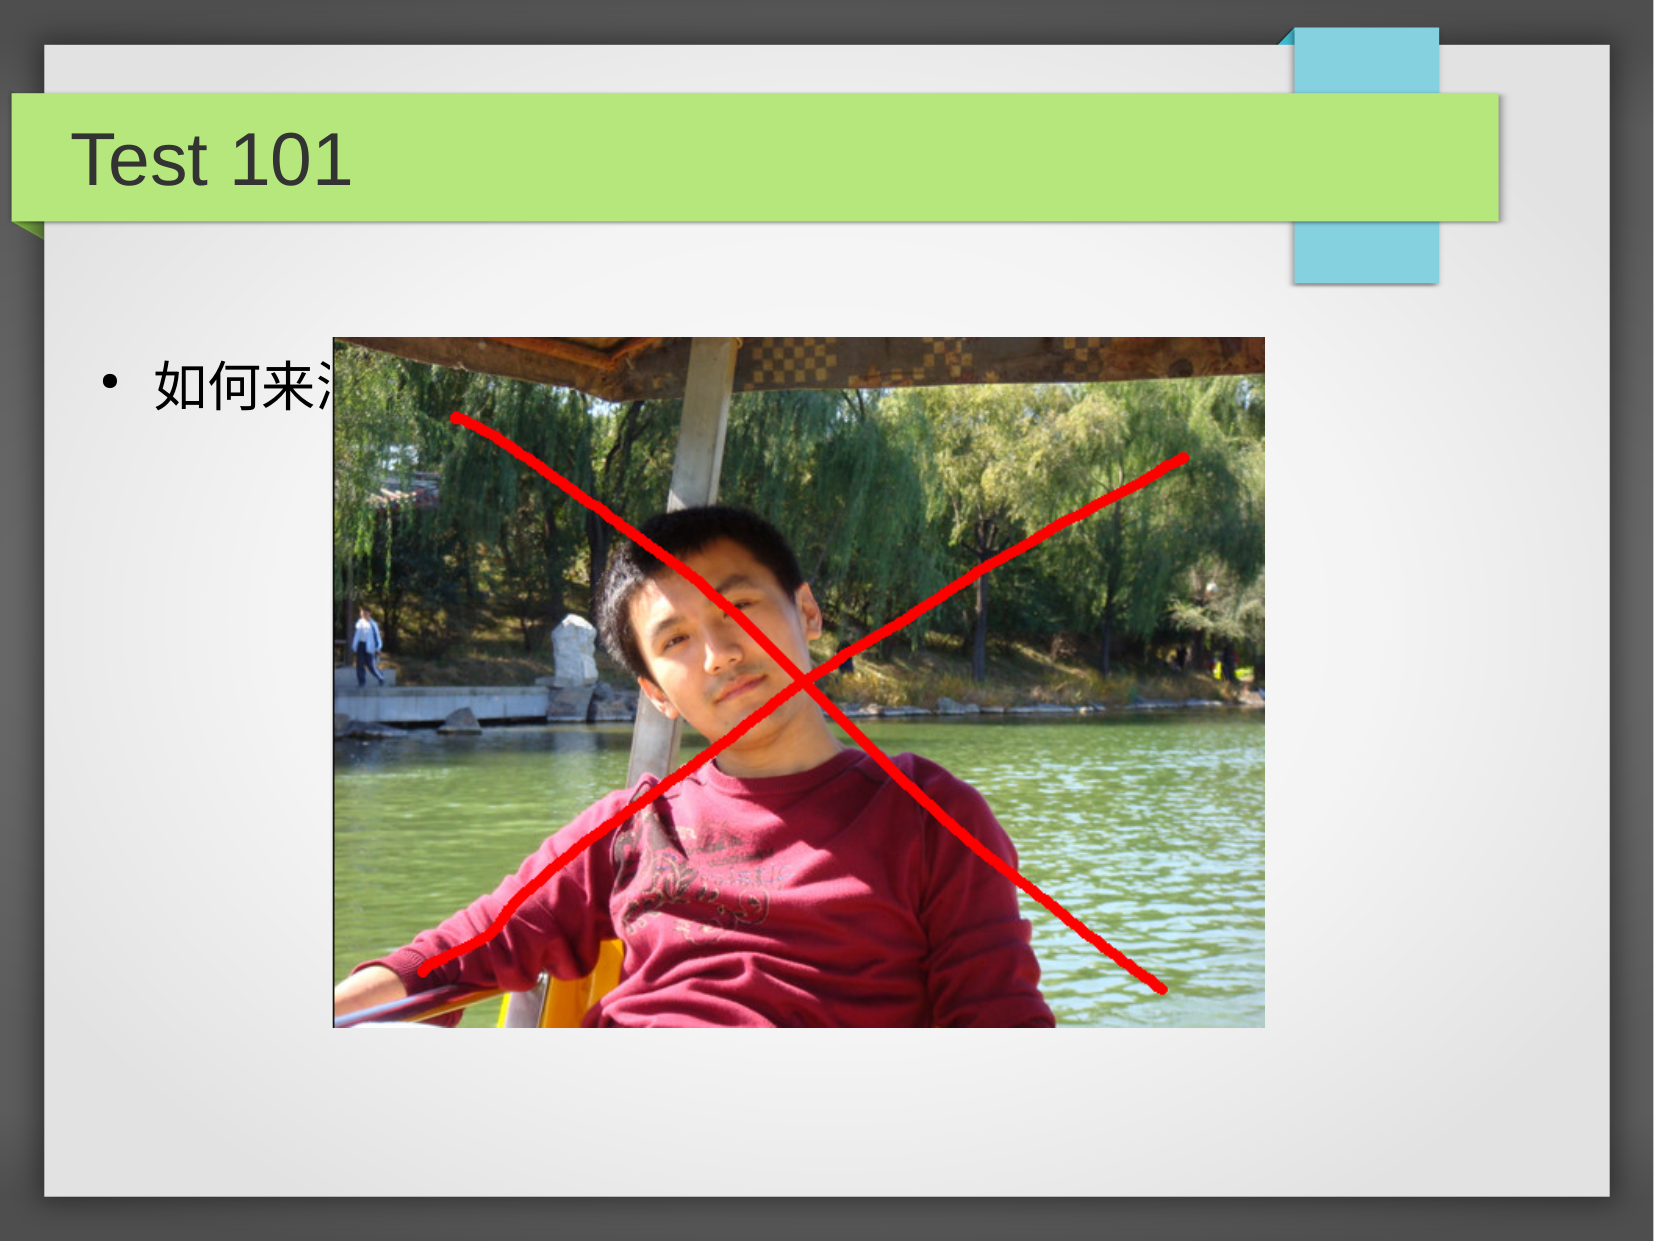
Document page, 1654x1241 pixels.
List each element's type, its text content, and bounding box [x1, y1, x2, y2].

title Test 101 [70, 106, 1229, 213]
list 如何来测试我们的程序？ [82, 343, 1538, 1063]
picture [0, 0, 1654, 1241]
